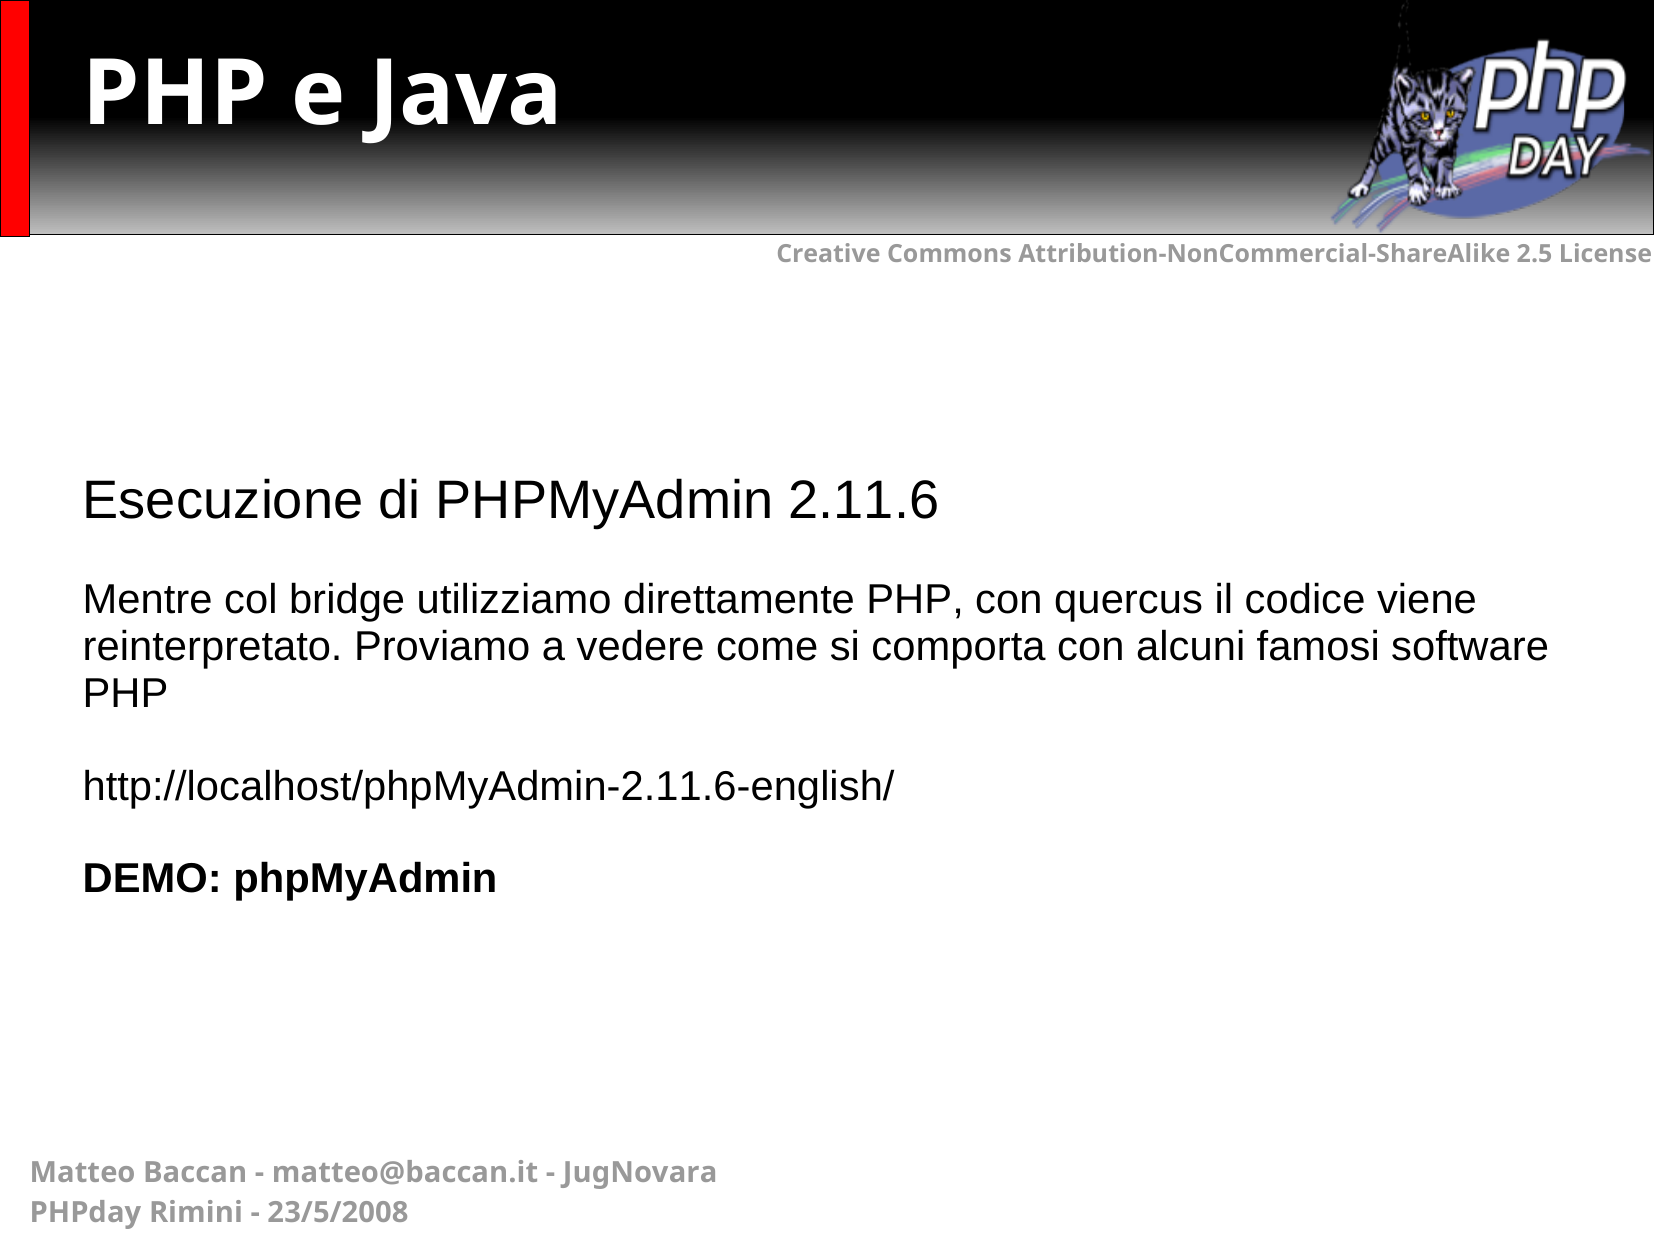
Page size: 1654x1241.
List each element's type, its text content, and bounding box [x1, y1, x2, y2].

title PHP e Java [82, 29, 768, 148]
subtitle Esecuzione di PHPMyAdmin 2.11.6 Mentre col bridge utilizziamo direttamente PHP, con quercus il codice viene reinterpretato. Proviamo a vedere come si comporta con alcuni famosi software PHP http://localhost/phpMyAdmin-2.11.6-english/ DEMO: phpMyAdmin [82, 431, 1571, 939]
picture [1328, 0, 1654, 237]
text_box [627, 219, 1188, 291]
